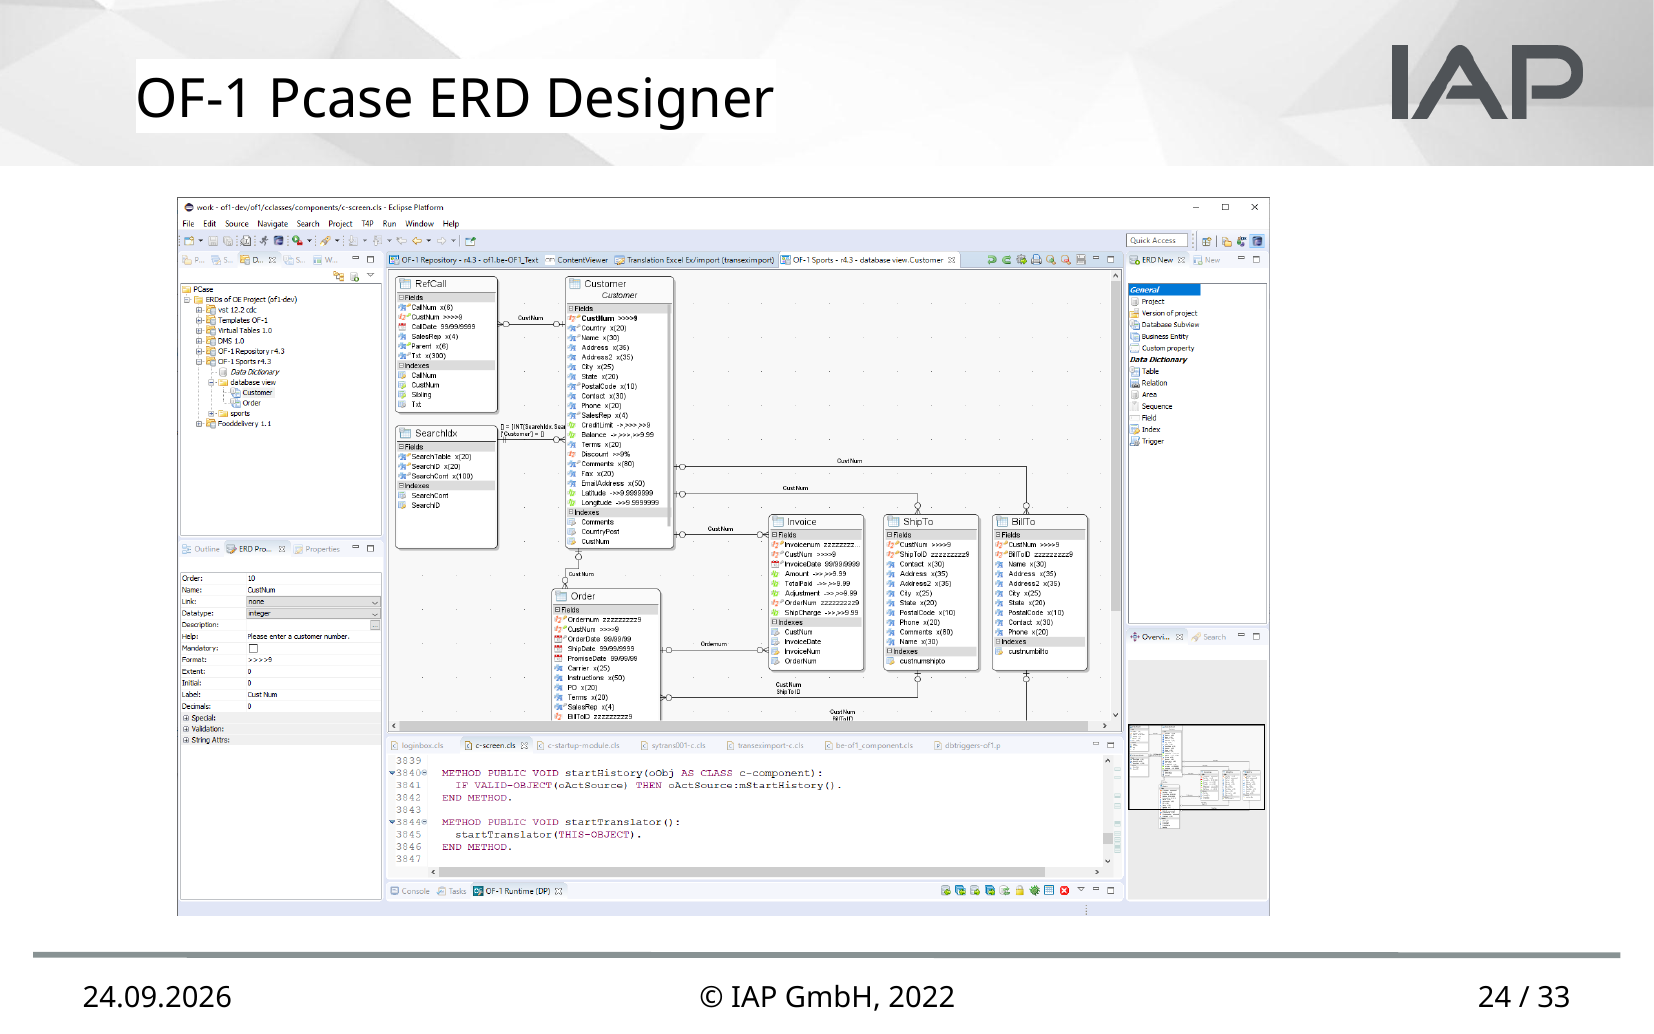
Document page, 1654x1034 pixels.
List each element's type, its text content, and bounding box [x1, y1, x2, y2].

picture [0, 0, 1654, 166]
title OF-1 Pcase ERD Designer [135, 41, 1264, 152]
picture [177, 197, 1270, 916]
